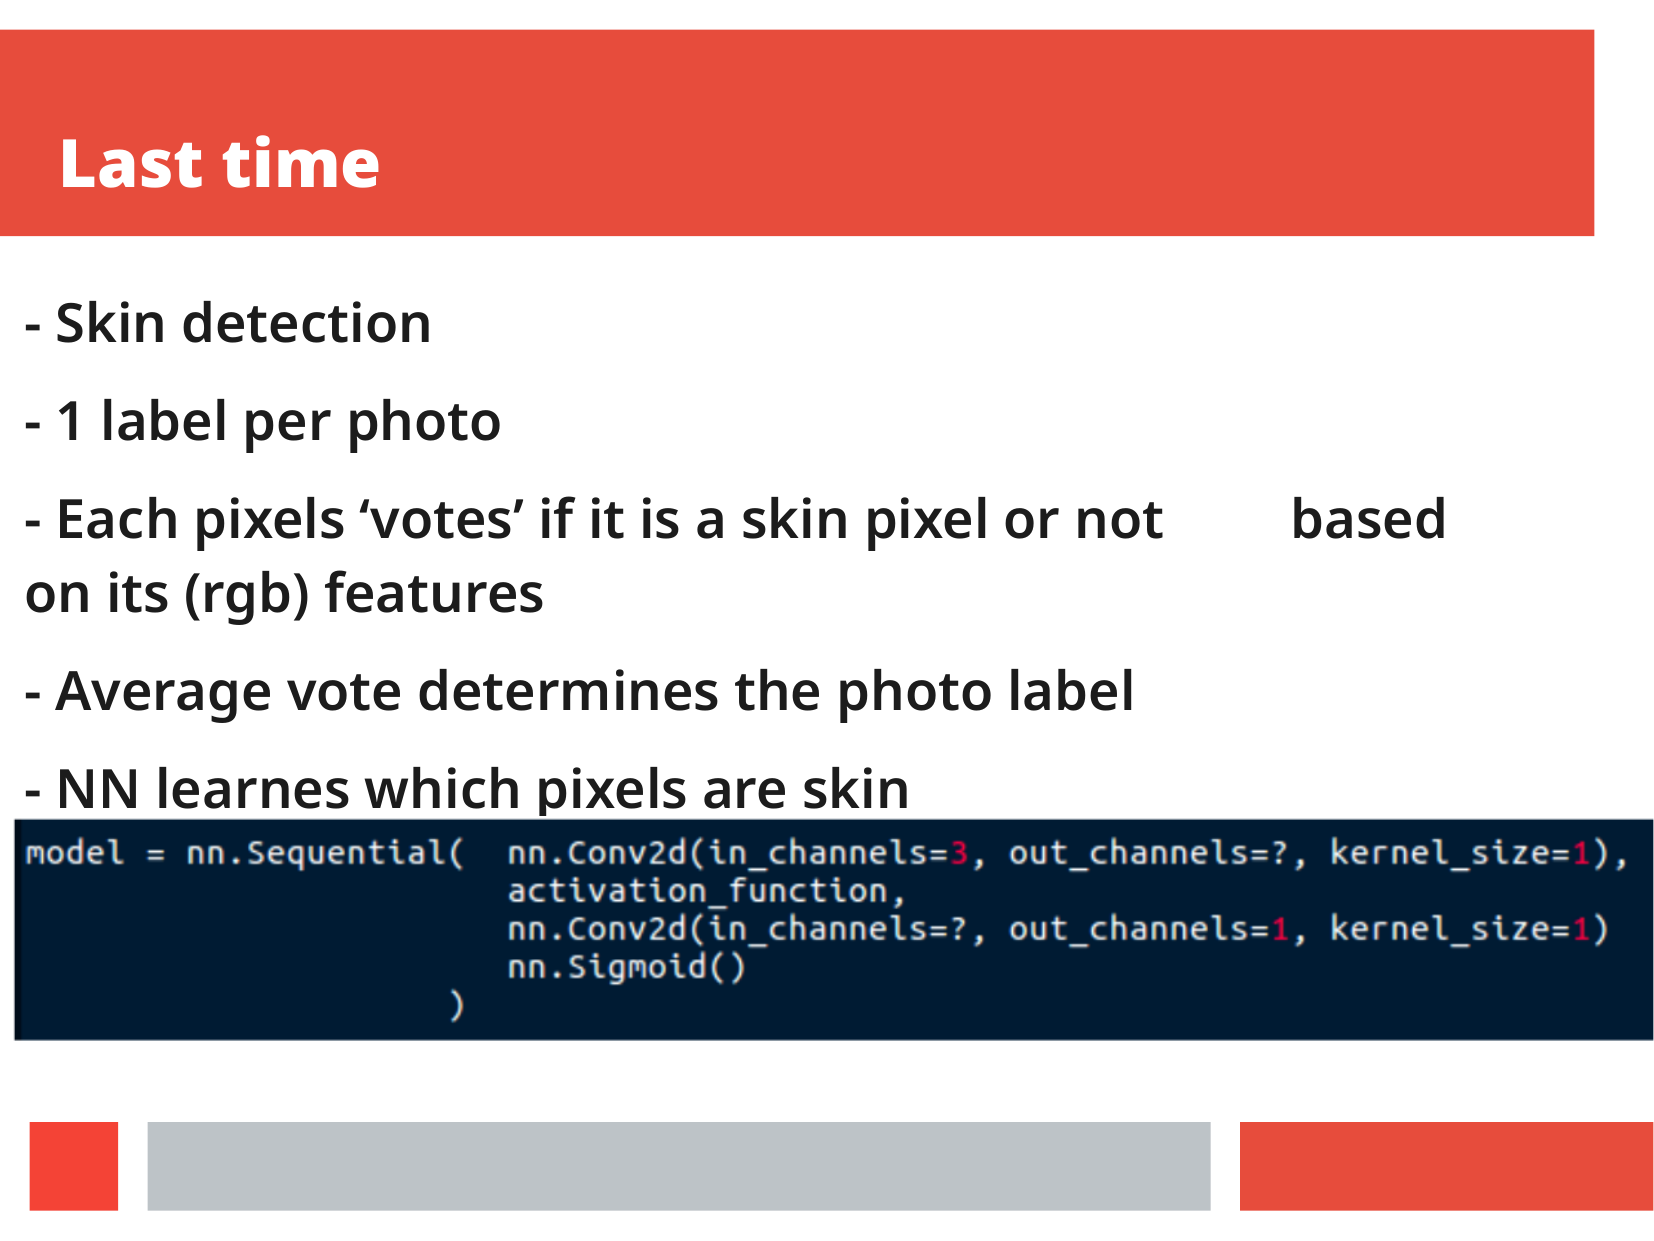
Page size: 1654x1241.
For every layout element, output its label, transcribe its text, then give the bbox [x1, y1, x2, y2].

list - Skin detection - 1 label per photo - Each pixels ‘votes’ if it is a skin pixel or not based on its (rgb) features - Average vote determines the photo label - NN learnes which pixels are skin [24, 285, 1531, 816]
title Last time [59, 59, 1595, 207]
picture [11, 816, 1654, 1051]
